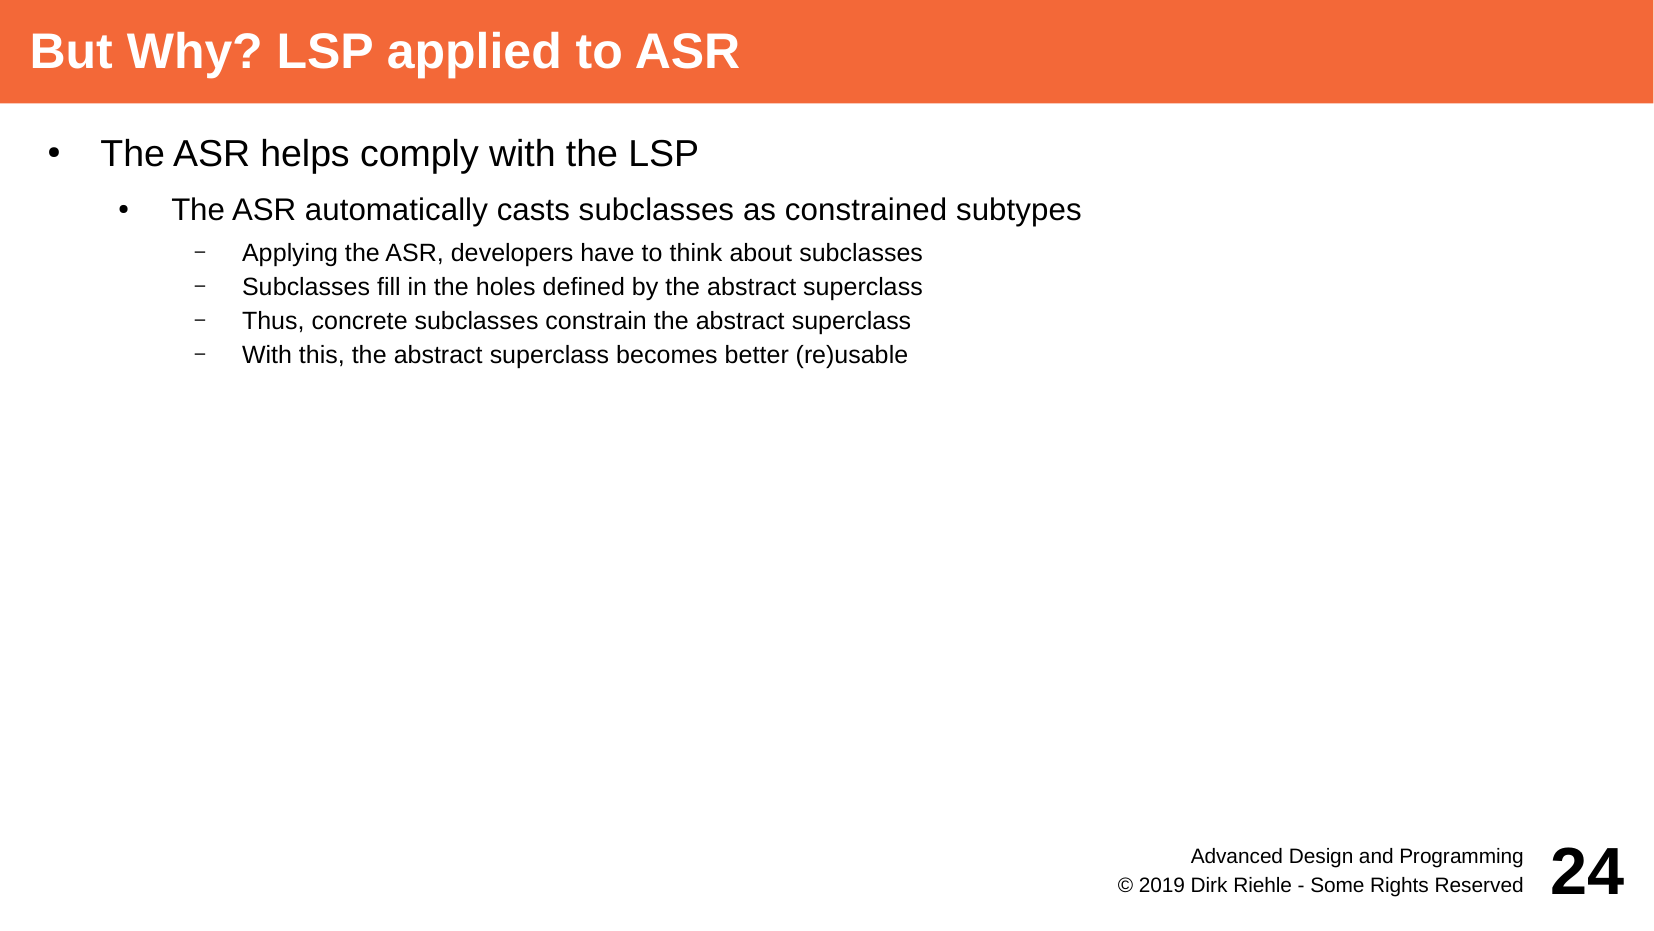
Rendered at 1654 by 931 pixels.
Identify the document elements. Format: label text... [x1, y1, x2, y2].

title But Why? LSP applied to ASR [0, 0, 1654, 104]
list The ASR helps comply with the LSP The ASR automatically casts subclasses as constrained subtypes Applying the ASR, developers have to think about subclasses Subclasses fill in the holes defined by the abstract superclass Thus, concrete subclasses constrain the abstract superclass With this, the abstract superclass becomes better (re)usable [29, 132, 1625, 813]
